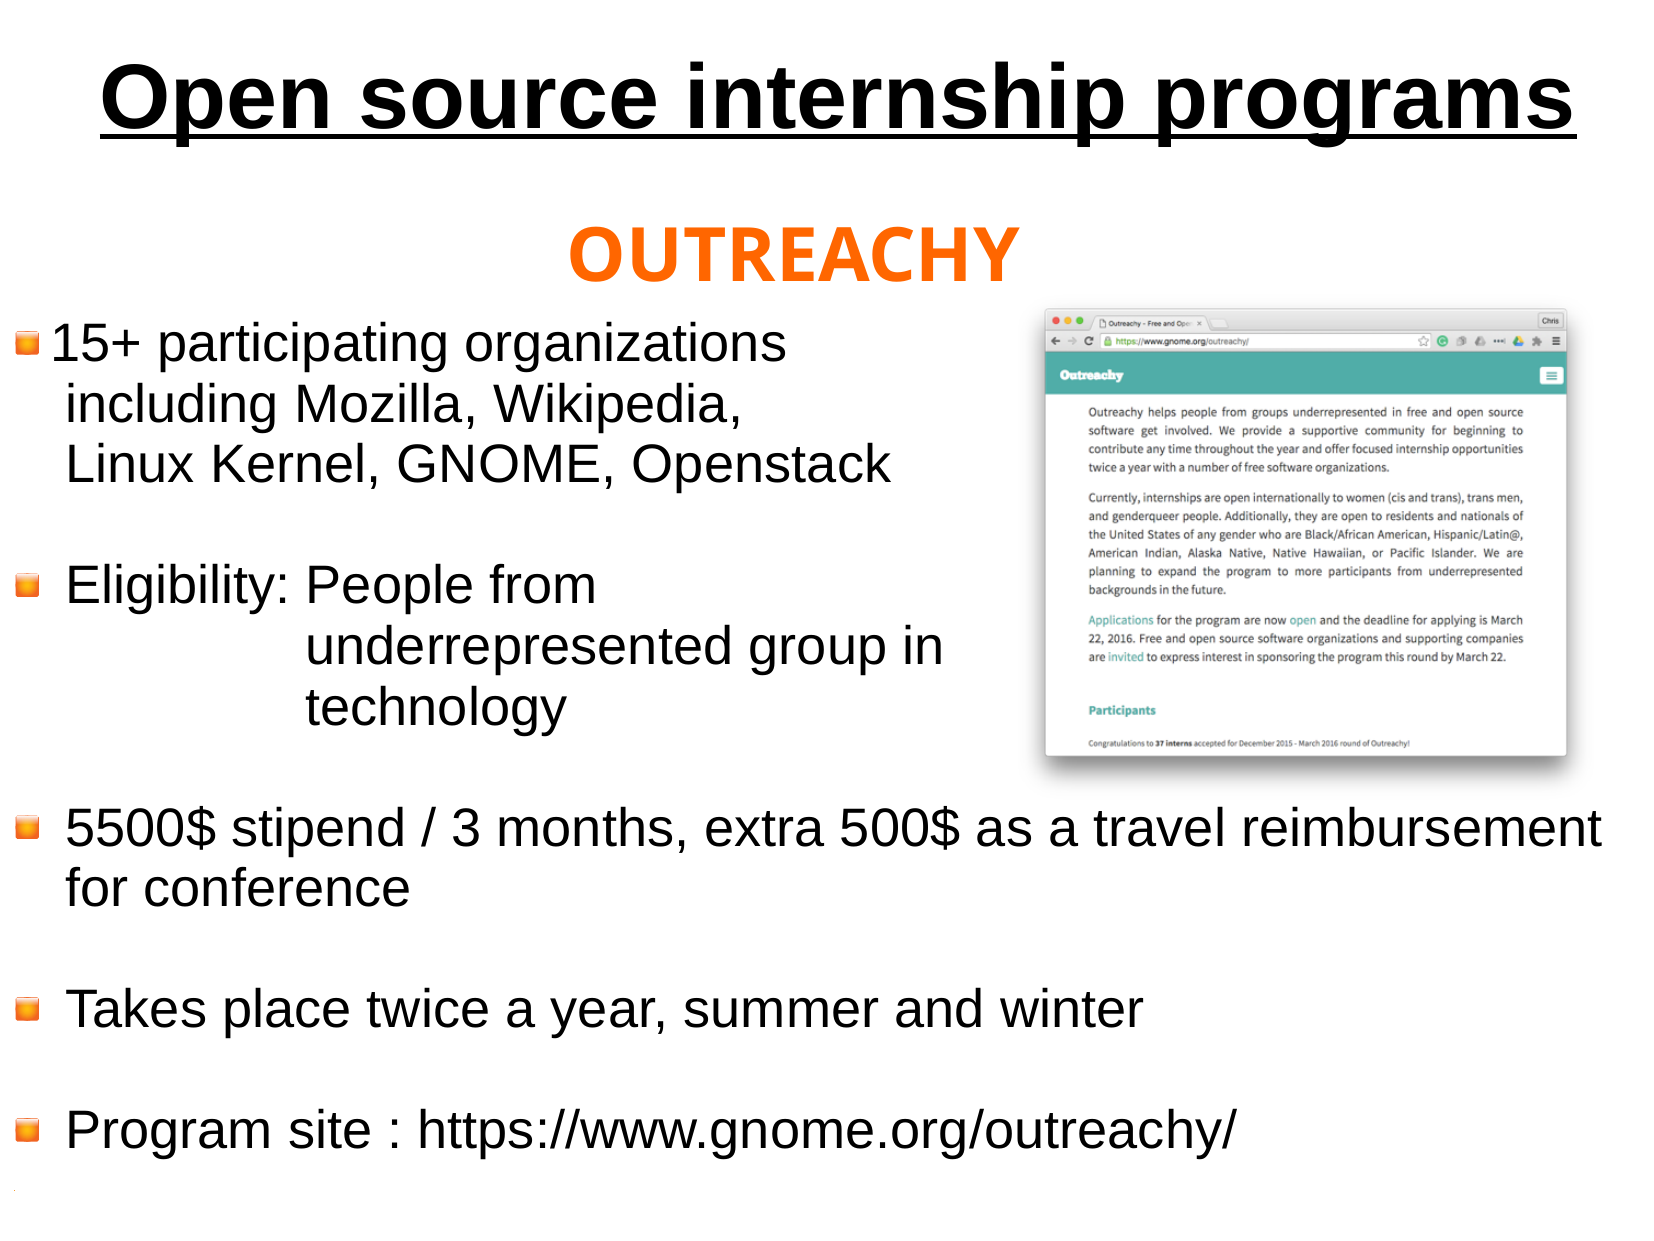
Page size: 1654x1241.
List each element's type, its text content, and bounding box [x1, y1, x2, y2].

list OUTREACHY [0, 200, 1642, 305]
picture [1012, 290, 1600, 804]
text_box 15+ participating organizations including Mozilla, Wikipedia, Linux Kernel, GNOME, Openstack Eligibility: People from underrepresented group in technology 5500$ stipend / 3 months, extra 500$ as a travel reimbursement for conference Takes place twice a year, summer and winter Program site : https://www.gnome.org/outreachy/ [0, 305, 1654, 1241]
title Open source internship programs [94, 29, 1583, 166]
